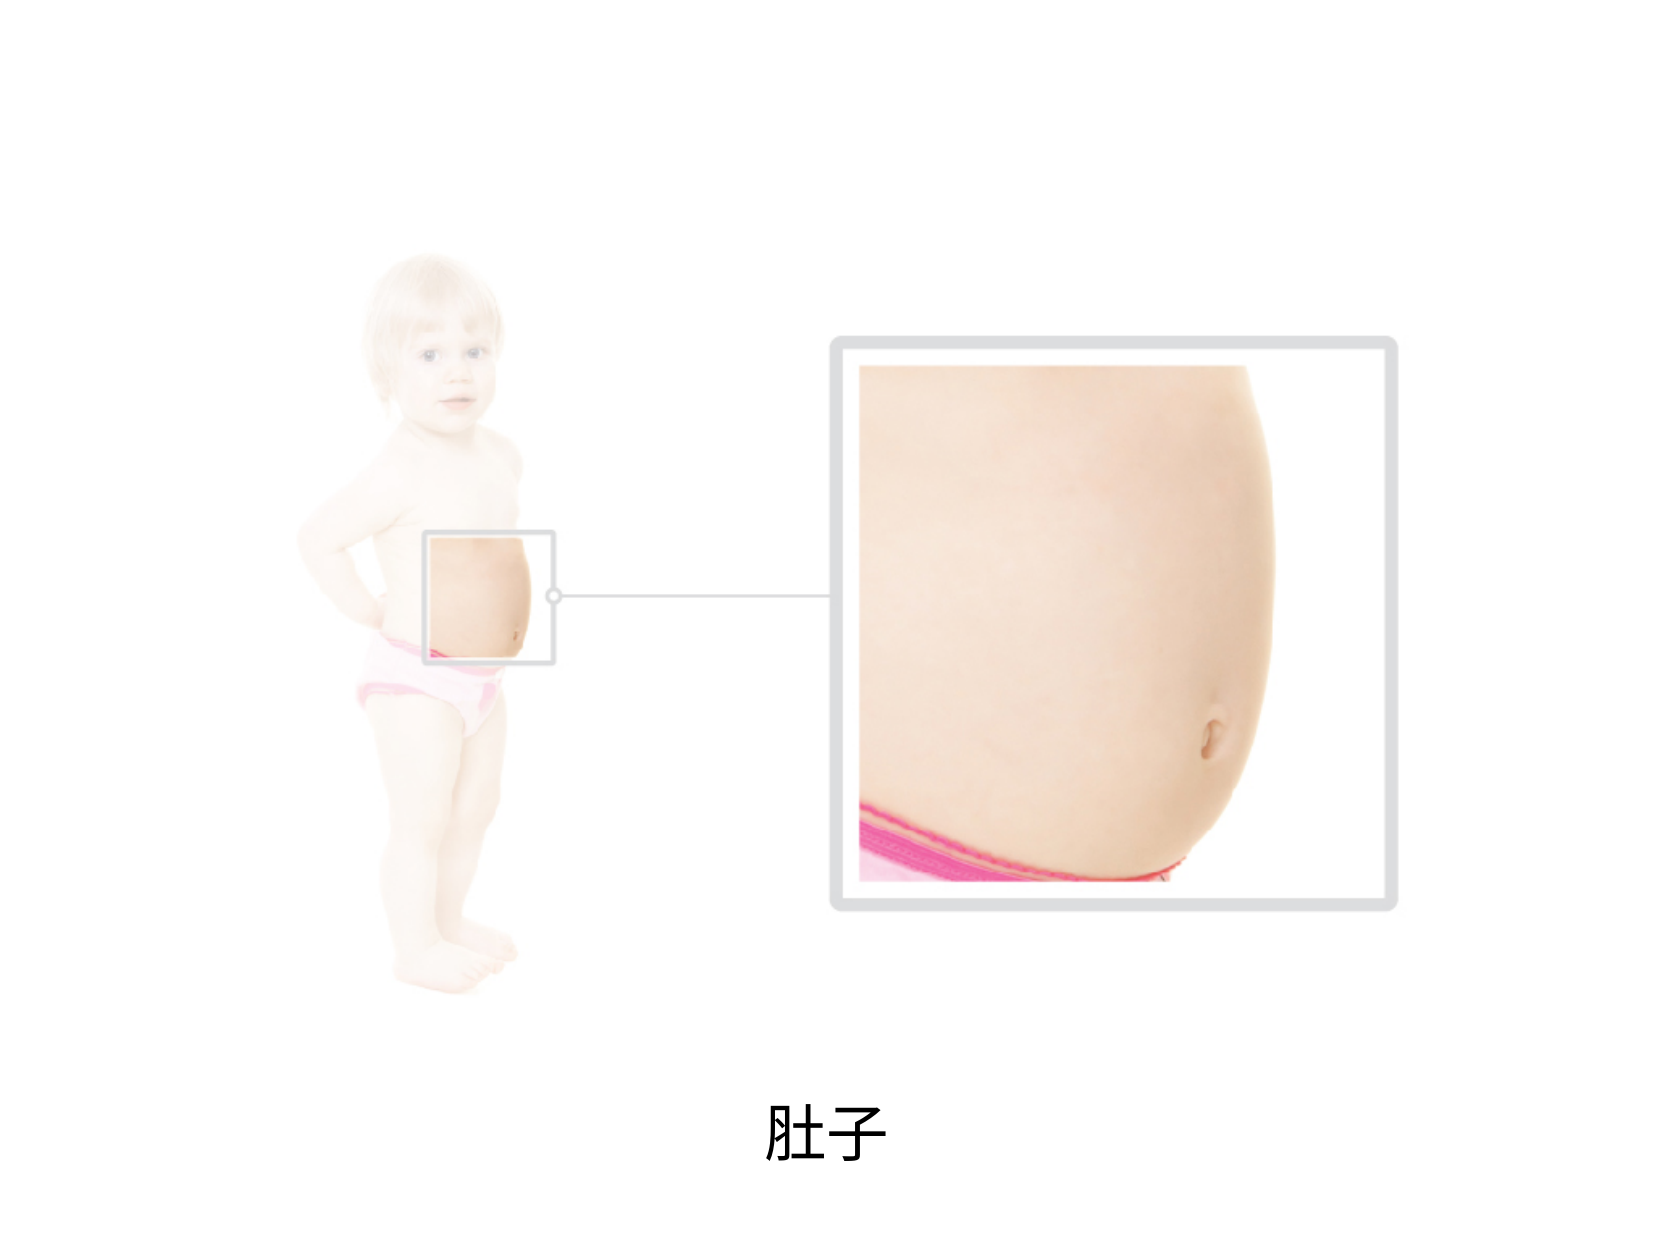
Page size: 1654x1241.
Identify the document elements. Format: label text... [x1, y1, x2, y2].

picture [0, 0, 1654, 1241]
title 肚子 [82, 1025, 1571, 1233]
